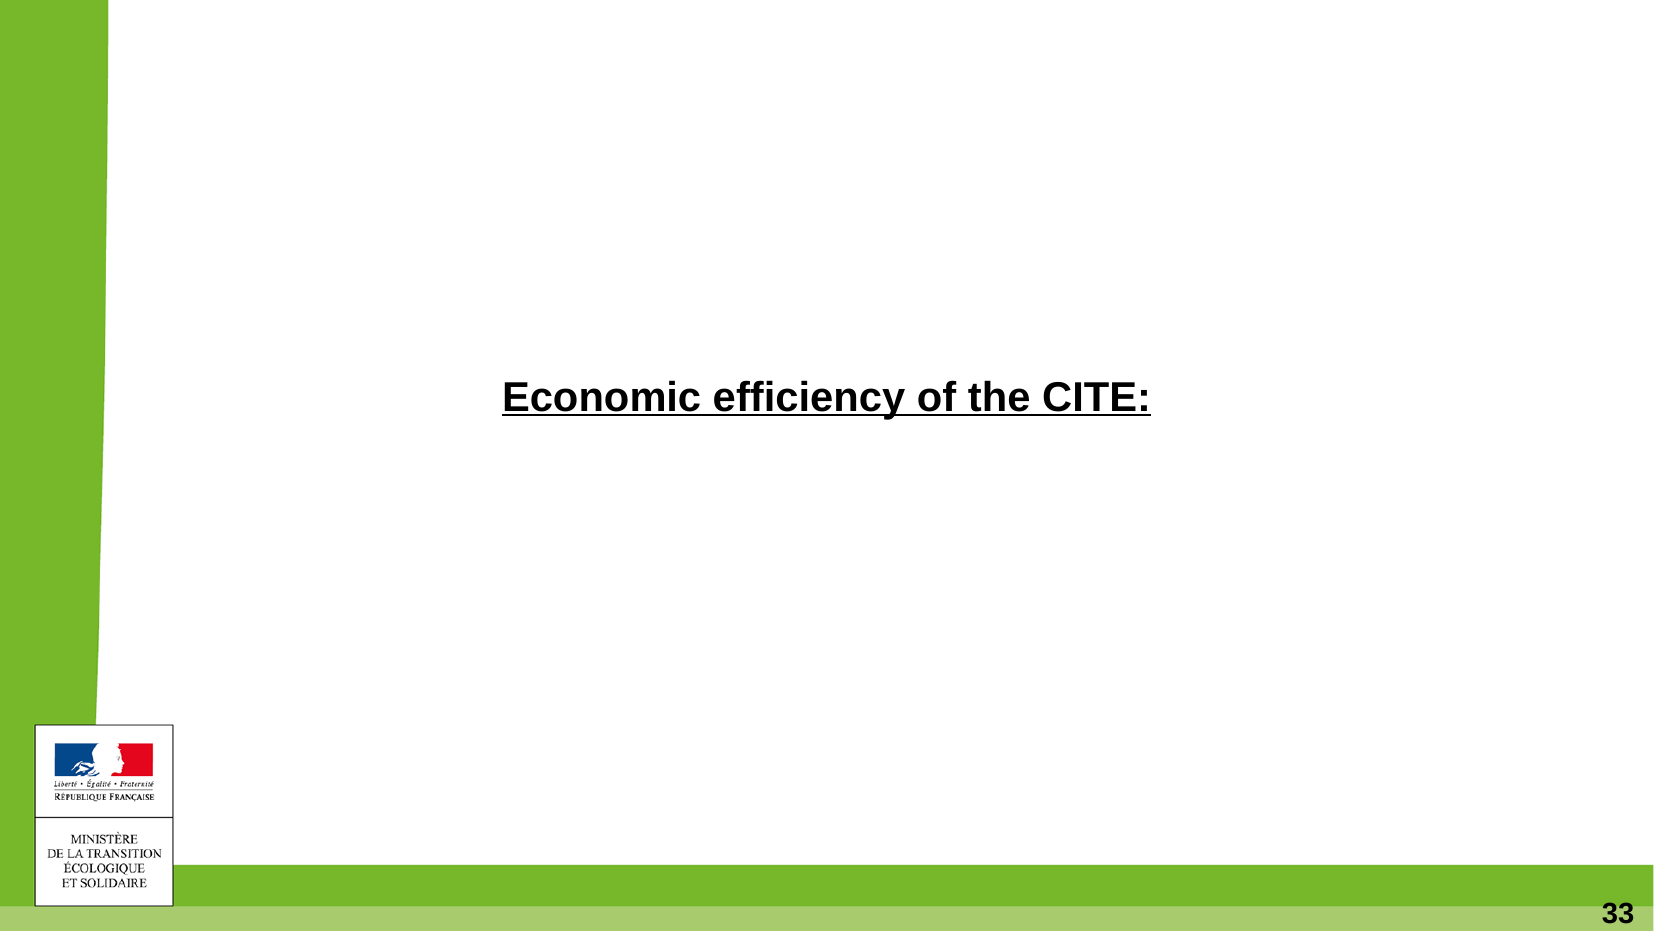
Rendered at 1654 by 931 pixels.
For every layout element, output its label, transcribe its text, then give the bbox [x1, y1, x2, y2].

subtitle Economic efficiency of the CITE: [82, 37, 1571, 758]
picture [0, 0, 1654, 931]
